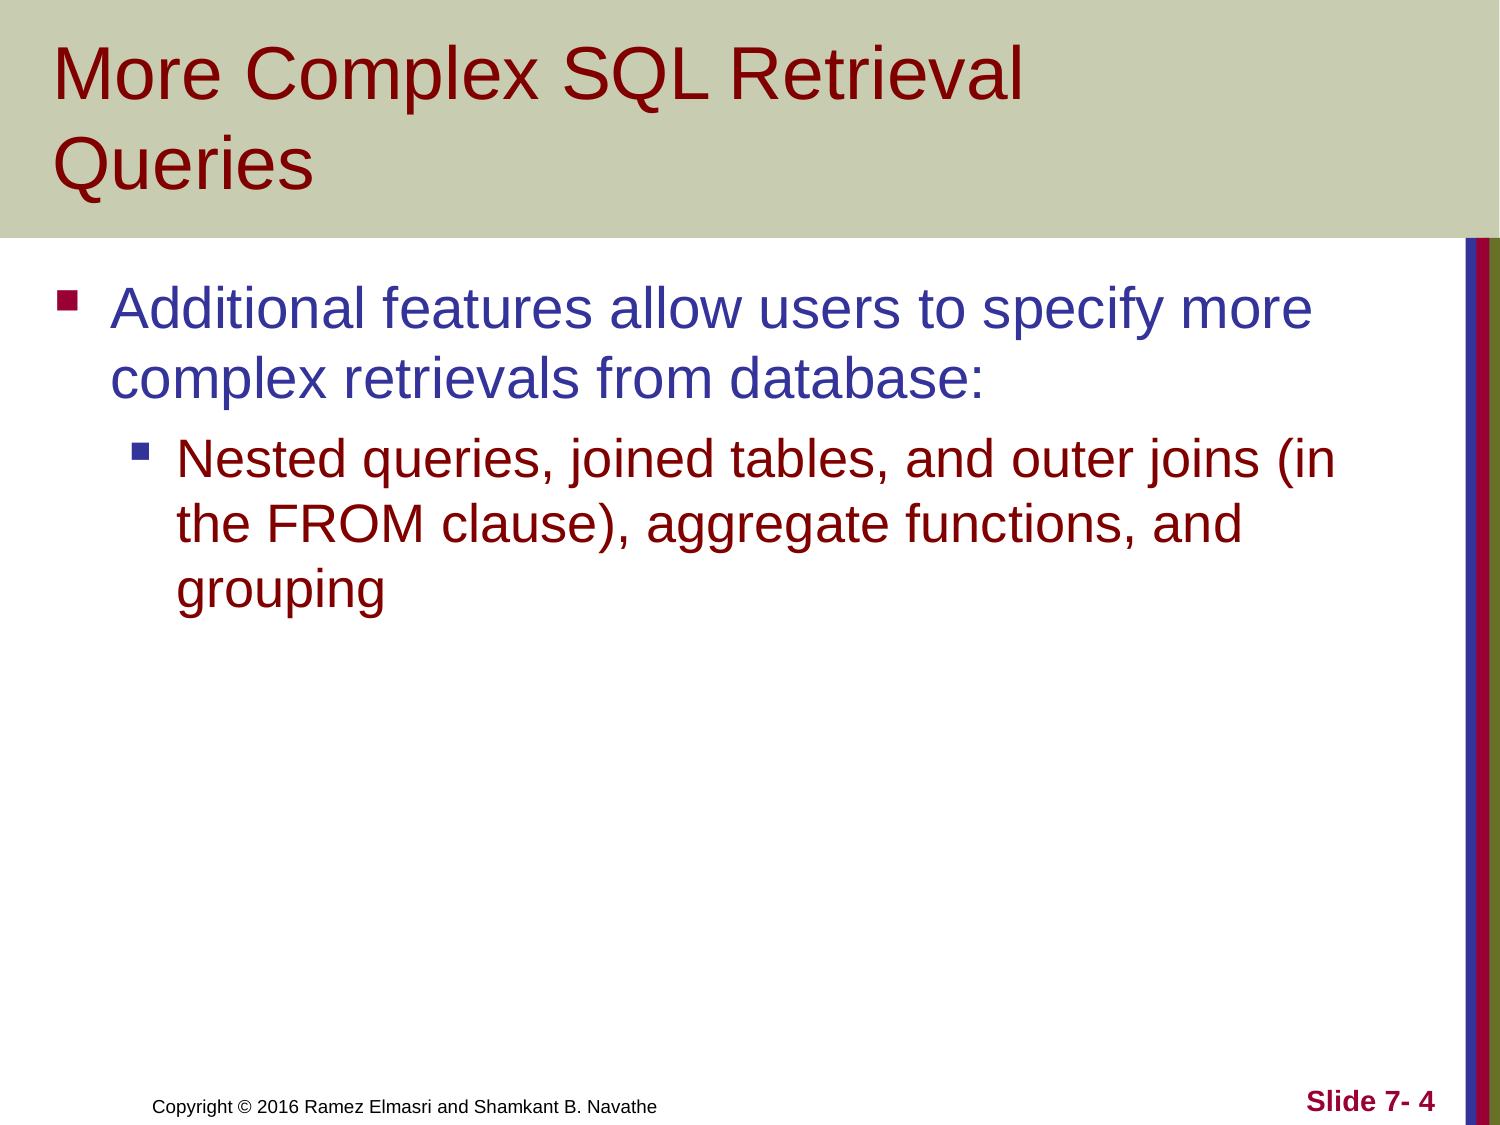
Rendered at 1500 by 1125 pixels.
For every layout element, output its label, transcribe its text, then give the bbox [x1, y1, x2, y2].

title More Complex SQL Retrieval Queries [37, 49, 1317, 213]
list Additional features allow users to specify more complex retrievals from database: Nested queries, joined tables, and outer joins (in the FROM clause), aggregate functions, and grouping [39, 262, 1400, 1013]
text_box Slide 7- 4 [1137, 1050, 1450, 1125]
